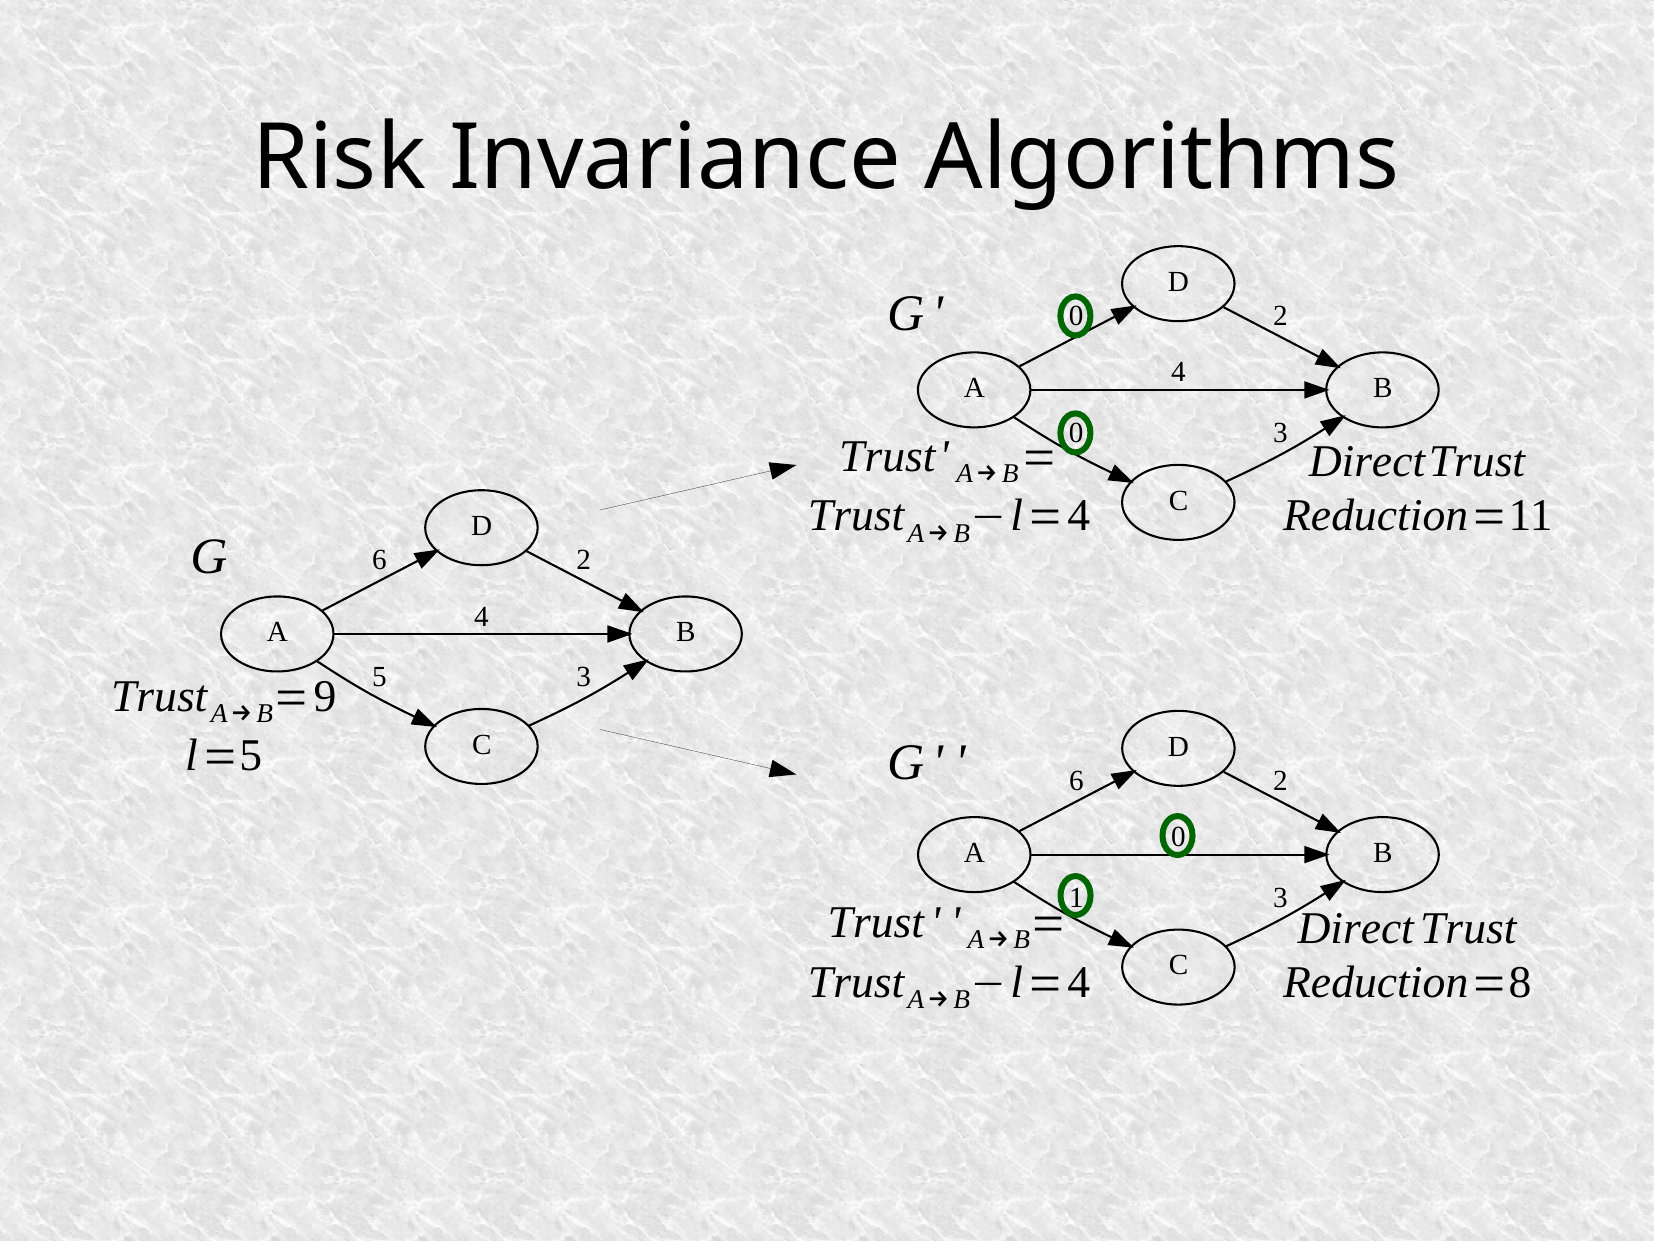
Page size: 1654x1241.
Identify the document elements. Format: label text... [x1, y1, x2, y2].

chart [99, 671, 347, 782]
picture [0, 0, 1654, 1241]
chart [796, 431, 1101, 548]
chart [796, 897, 1101, 1014]
chart [1064, 431, 1087, 449]
chart [1268, 903, 1542, 1007]
chart [1268, 437, 1563, 541]
title Risk Invariance Algorithms [82, 49, 1571, 257]
chart [177, 529, 242, 587]
chart [874, 286, 961, 343]
chart [874, 734, 983, 792]
